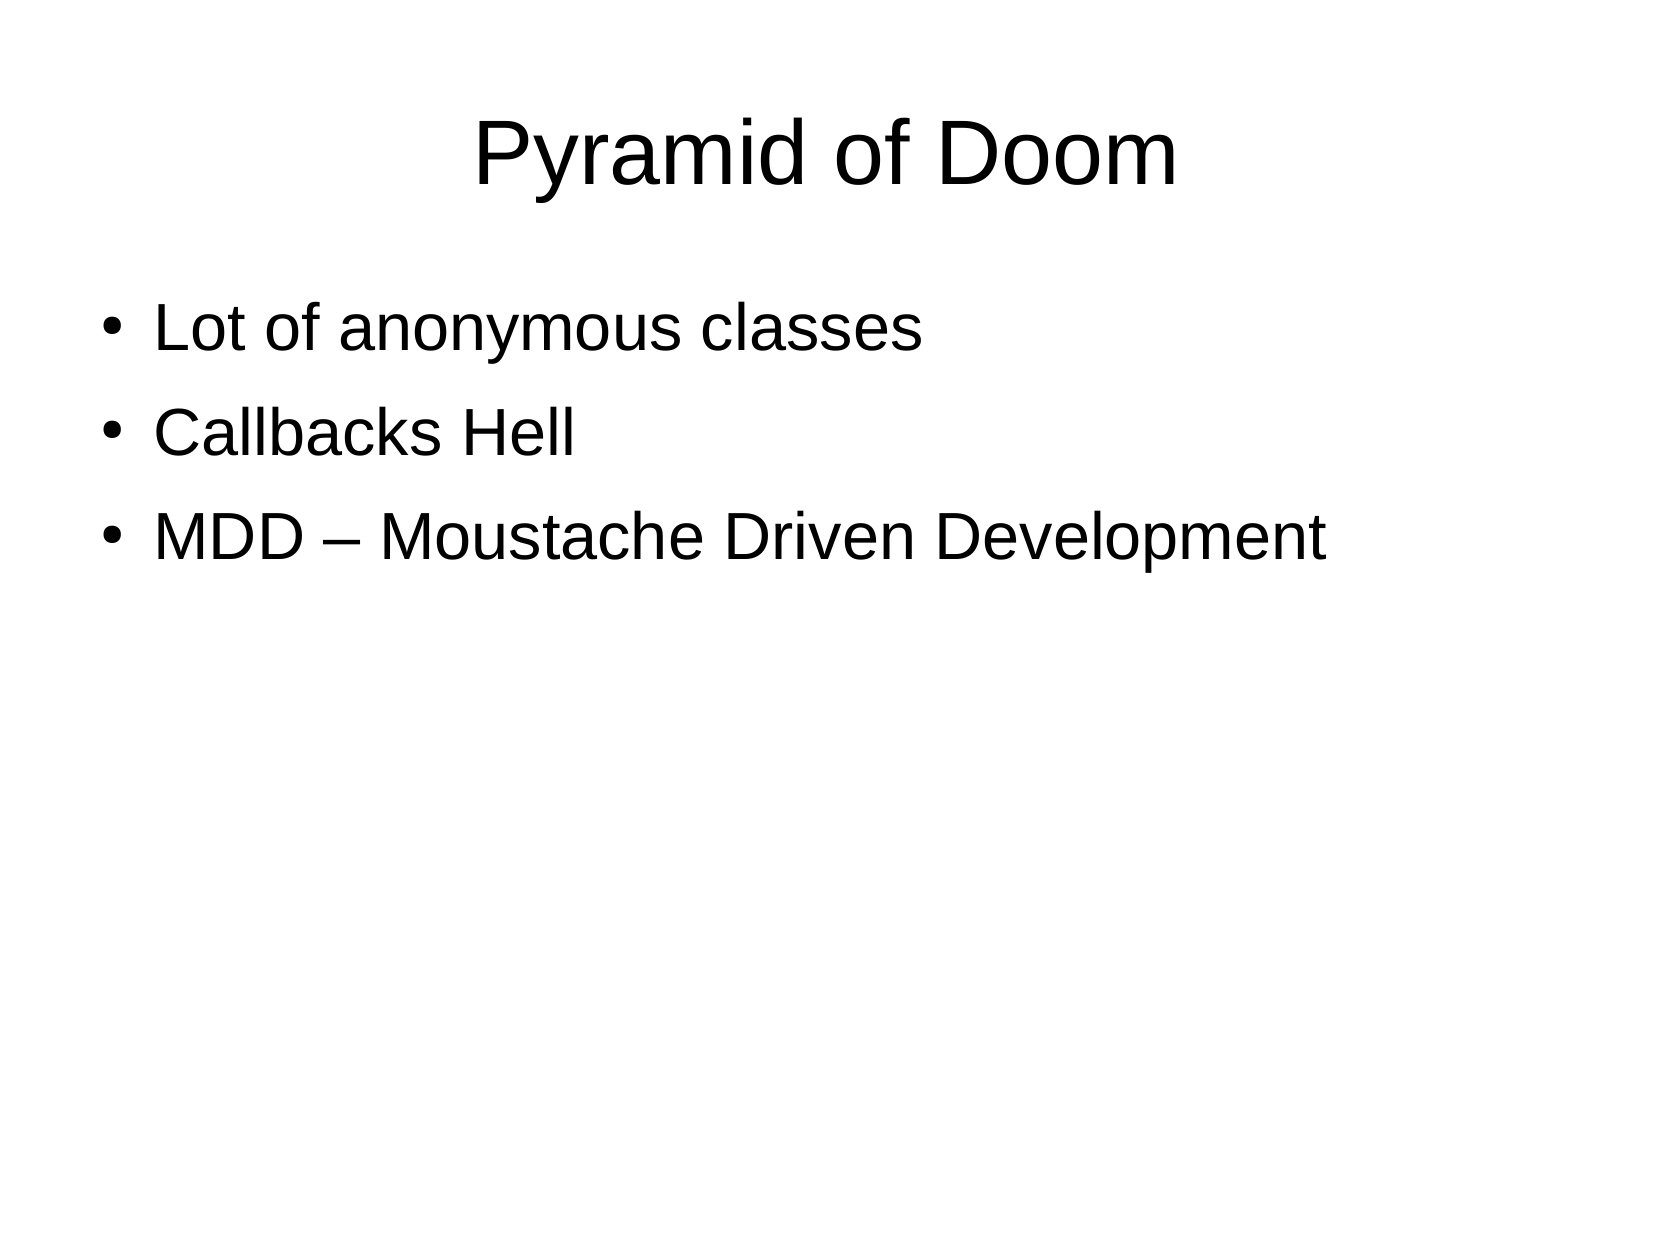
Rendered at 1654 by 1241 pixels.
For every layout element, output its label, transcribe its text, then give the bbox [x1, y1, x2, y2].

list Lot of anonymous classes Callbacks Hell MDD – Moustache Driven Development [82, 290, 1538, 1010]
title Pyramid of Doom [82, 49, 1571, 257]
